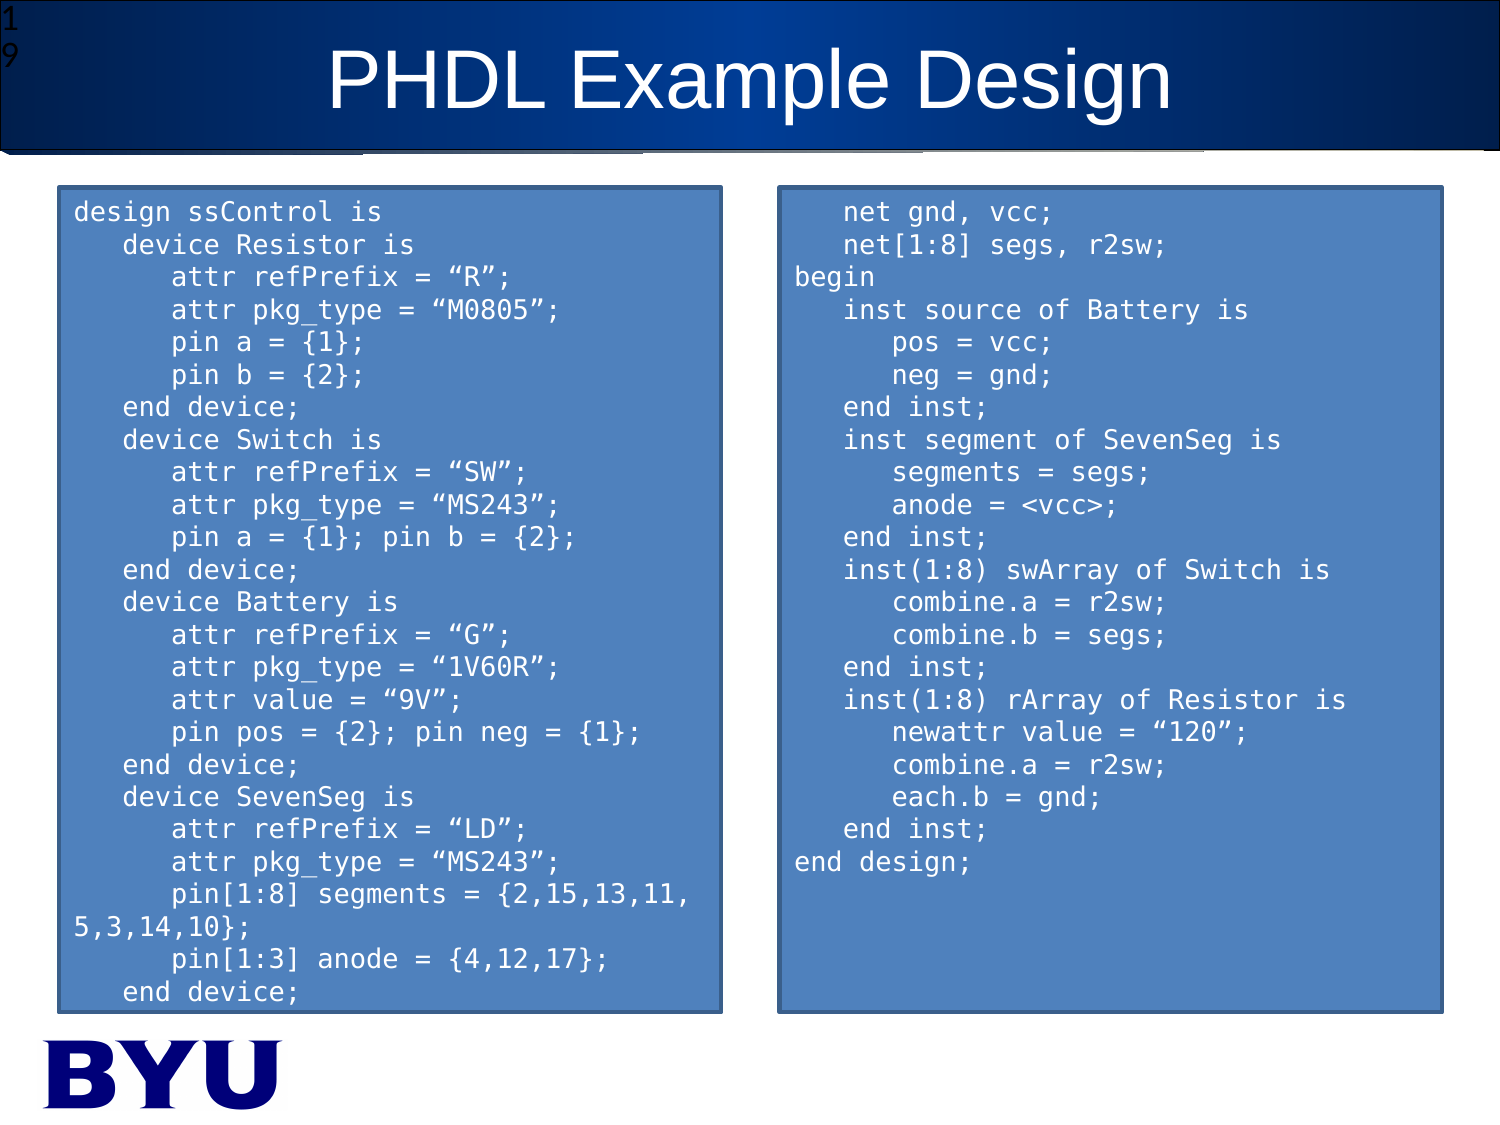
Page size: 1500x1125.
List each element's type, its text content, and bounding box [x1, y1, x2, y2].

title PHDL Example Design [75, 0, 1425, 150]
text_box net gnd, vcc; net[1:8] segs, r2sw; begin inst source of Battery is pos = vcc; neg = gnd; end inst; inst segment of SevenSeg is segments = segs; anode = <vcc>; end inst; inst(1:8) swArray of Switch is combine.a = r2sw; combine.b = segs; end inst; inst(1:8) rArray of Resistor is newattr value = “120”; combine.a = r2sw; each.b = gnd; end inst; end design; [779, 187, 1442, 1013]
picture [37, 1039, 288, 1111]
text_box design ssControl is device Resistor is attr refPrefix = “R”; attr pkg_type = “M0805”; pin a = {1}; pin b = {2}; end device; device Switch is attr refPrefix = “SW”; attr pkg_type = “MS243”; pin a = {1}; pin b = {2}; end device; device Battery is attr refPrefix = “G”; attr pkg_type = “1V60R”; attr value = “9V”; pin pos = {2}; pin neg = {1}; end device; device SevenSeg is attr refPrefix = “LD”; attr pkg_type = “MS243”; pin[1:8] segments = {2,15,13,11, 5,3,14,10}; pin[1:3] anode = {4,12,17}; end device; [58, 187, 722, 1013]
